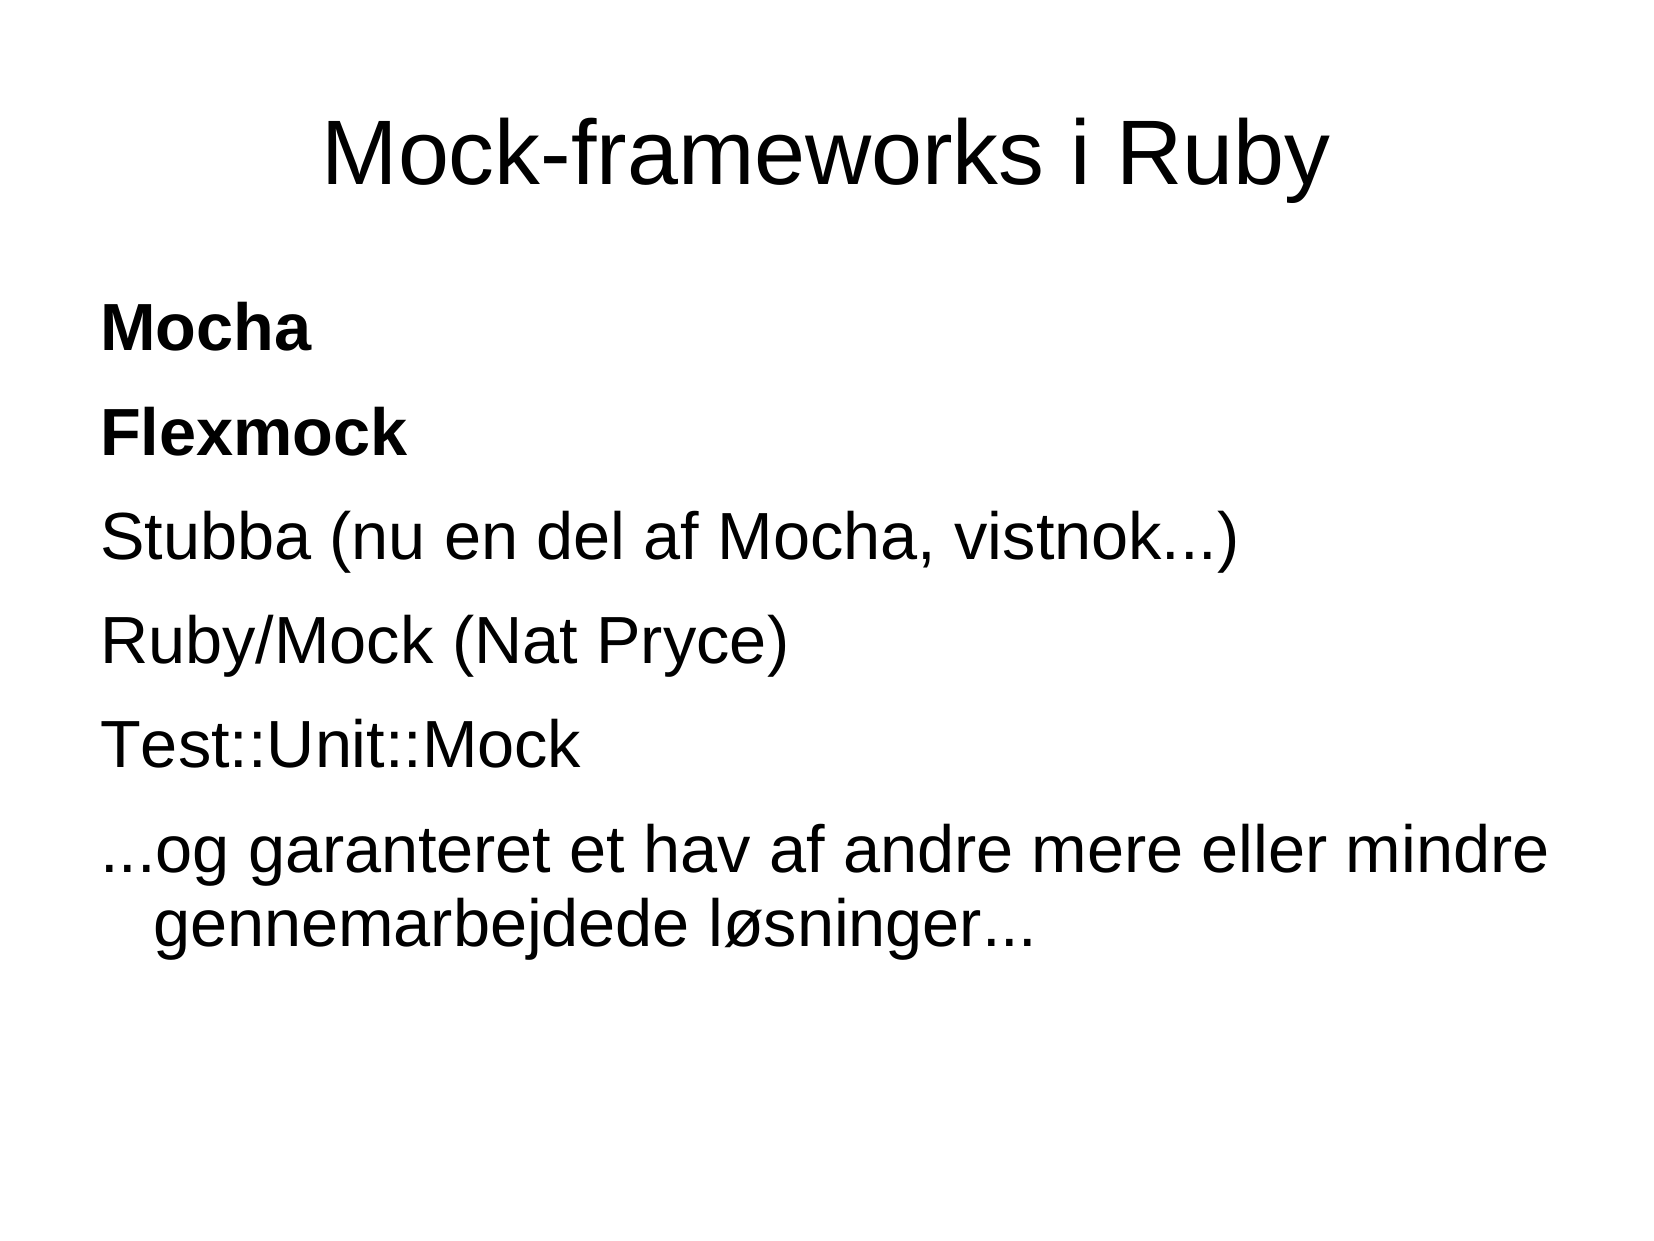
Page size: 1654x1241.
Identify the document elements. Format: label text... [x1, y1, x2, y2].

list Mocha Flexmock Stubba (nu en del af Mocha, vistnok...) Ruby/Mock (Nat Pryce) Test::Unit::Mock ...og garanteret et hav af andre mere eller mindre gennemarbejdede løsninger... [82, 290, 1571, 1109]
title Mock-frameworks i Ruby [82, 49, 1571, 257]
